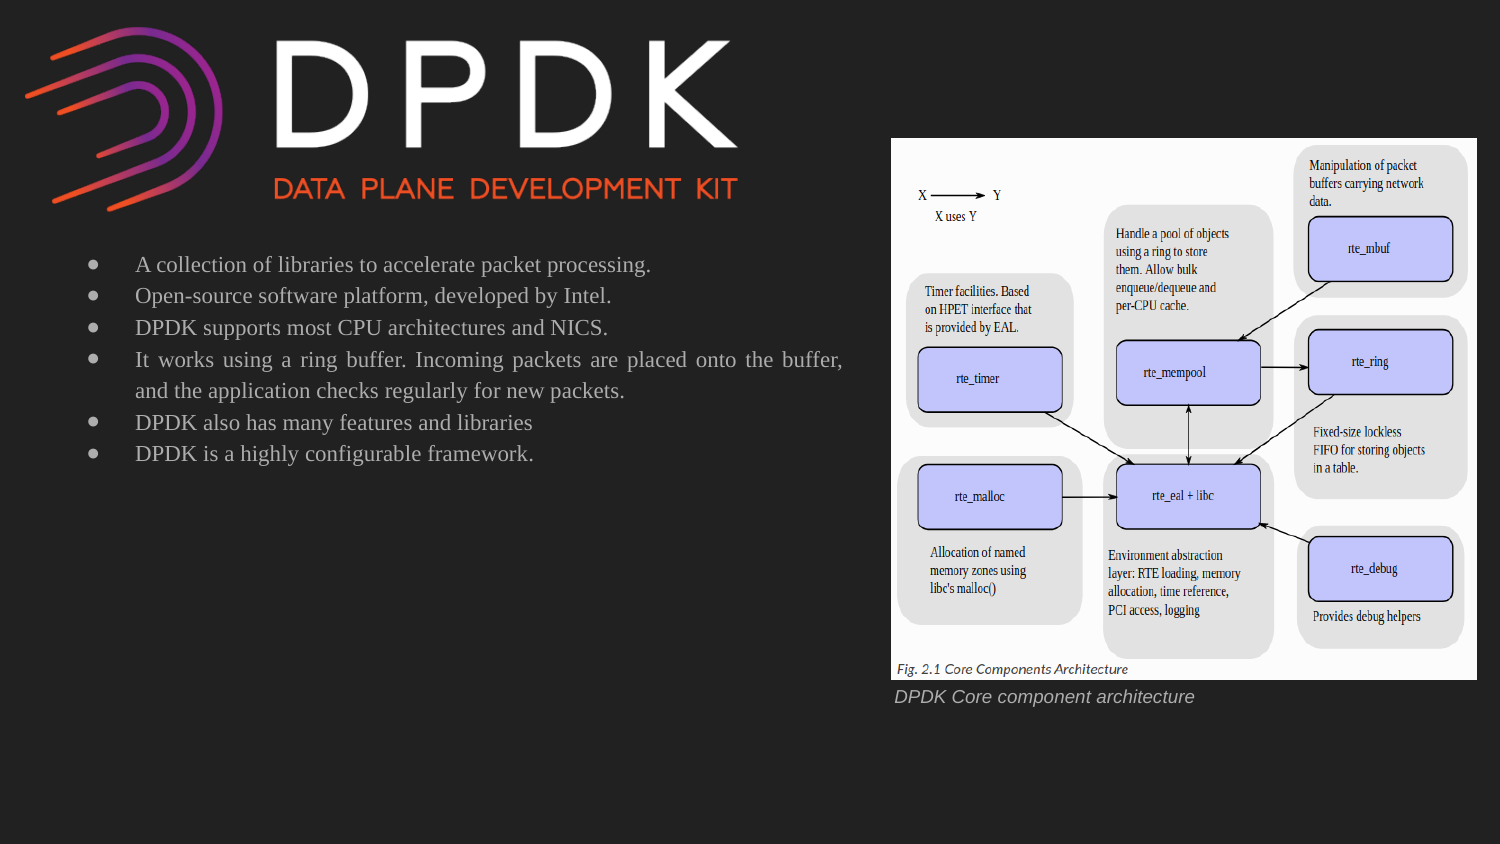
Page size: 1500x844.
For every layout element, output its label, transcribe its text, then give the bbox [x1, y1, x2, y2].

list A collection of libraries to accelerate packet processing. Open-source software platform, developed by Intel. DPDK supports most CPU architectures and NICS. It works using a ring buffer. Incoming packets are placed onto the buffer, and the application checks regularly for new packets. DPDK also has many features and libraries DPDK is a highly configurable framework. [45, 230, 860, 791]
picture [25, 26, 738, 214]
text_box DPDK Core component architecture [879, 669, 1211, 719]
picture [891, 138, 1477, 680]
